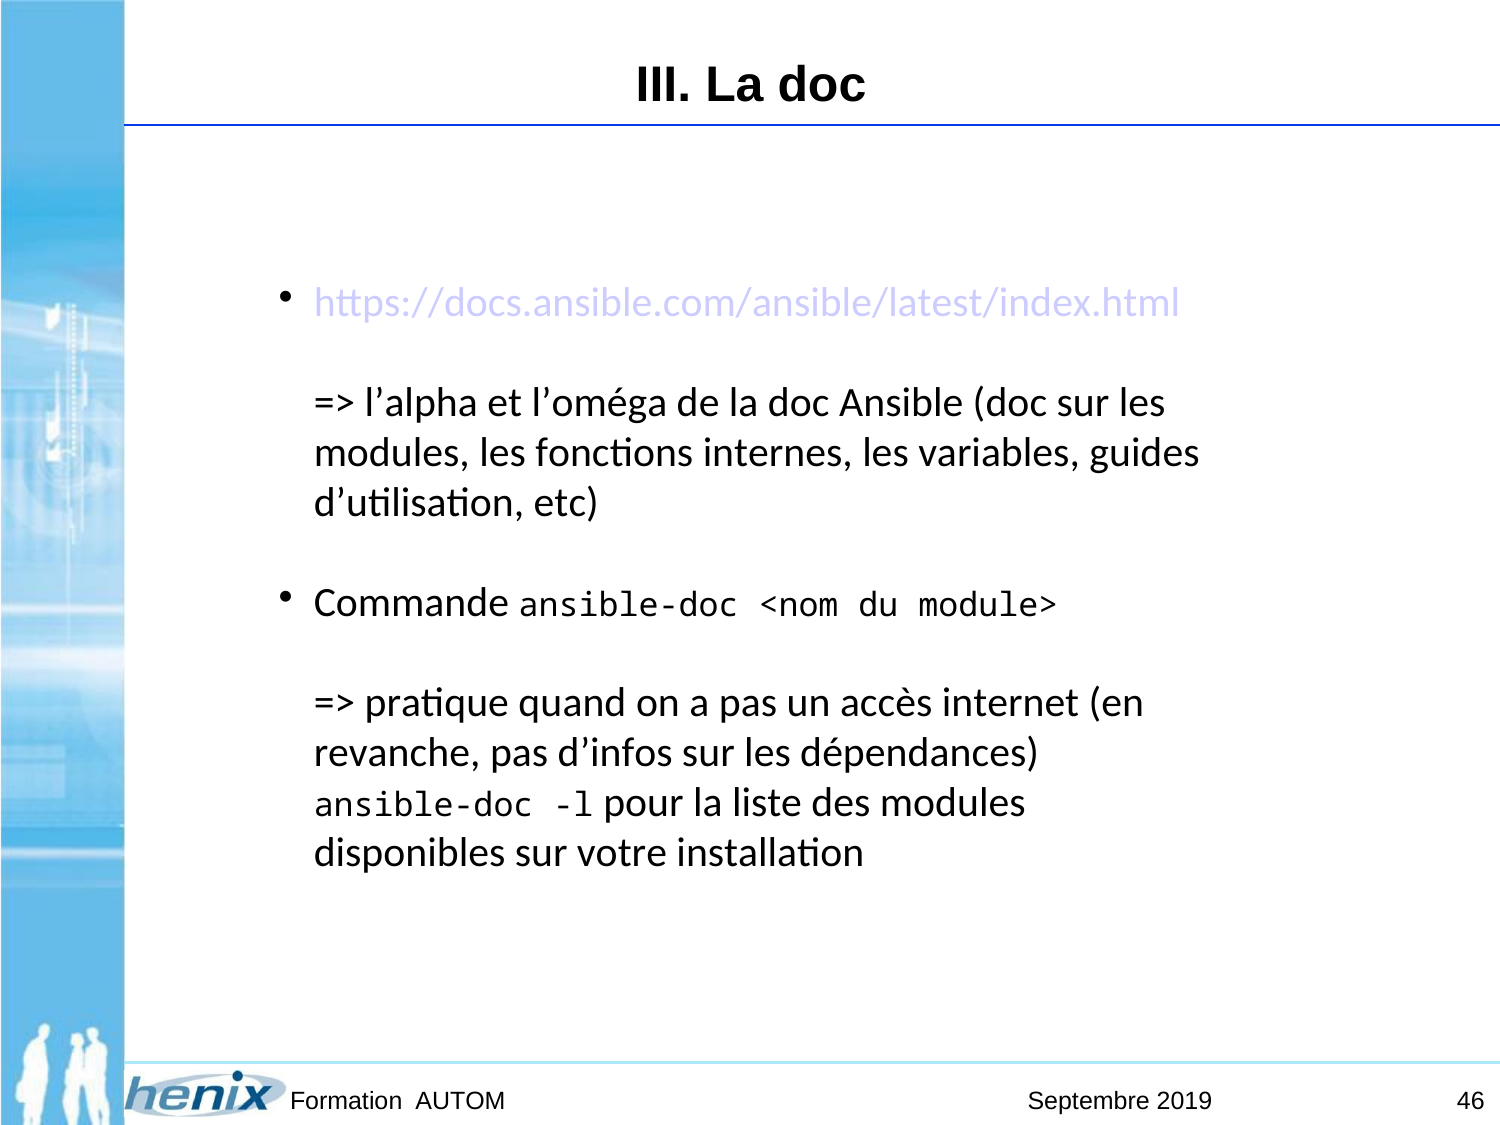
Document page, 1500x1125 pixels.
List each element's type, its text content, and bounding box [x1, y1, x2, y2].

text_box <numéro> [1452, 1084, 1490, 1115]
text_box Formation AUTOM [288, 1084, 507, 1115]
text_box Septembre 2019 [1025, 1084, 1241, 1115]
text_box III. La doc [138, 50, 1363, 172]
text_box [123, 1070, 287, 1117]
picture [0, 0, 126, 1125]
text_box https://docs.ansible.com/ansible/latest/index.html => l’alpha et l’oméga de la doc Ansible (doc sur les modules, les fonctions internes, les variables, guides d’utilisation, etc) Commande ansible-doc <nom du module> => pratique quand on a pas un accès internet (en revanche, pas d’infos sur les dépendances) ansible-doc -l pour la liste des modules disponibles sur votre installation [278, 274, 1205, 875]
